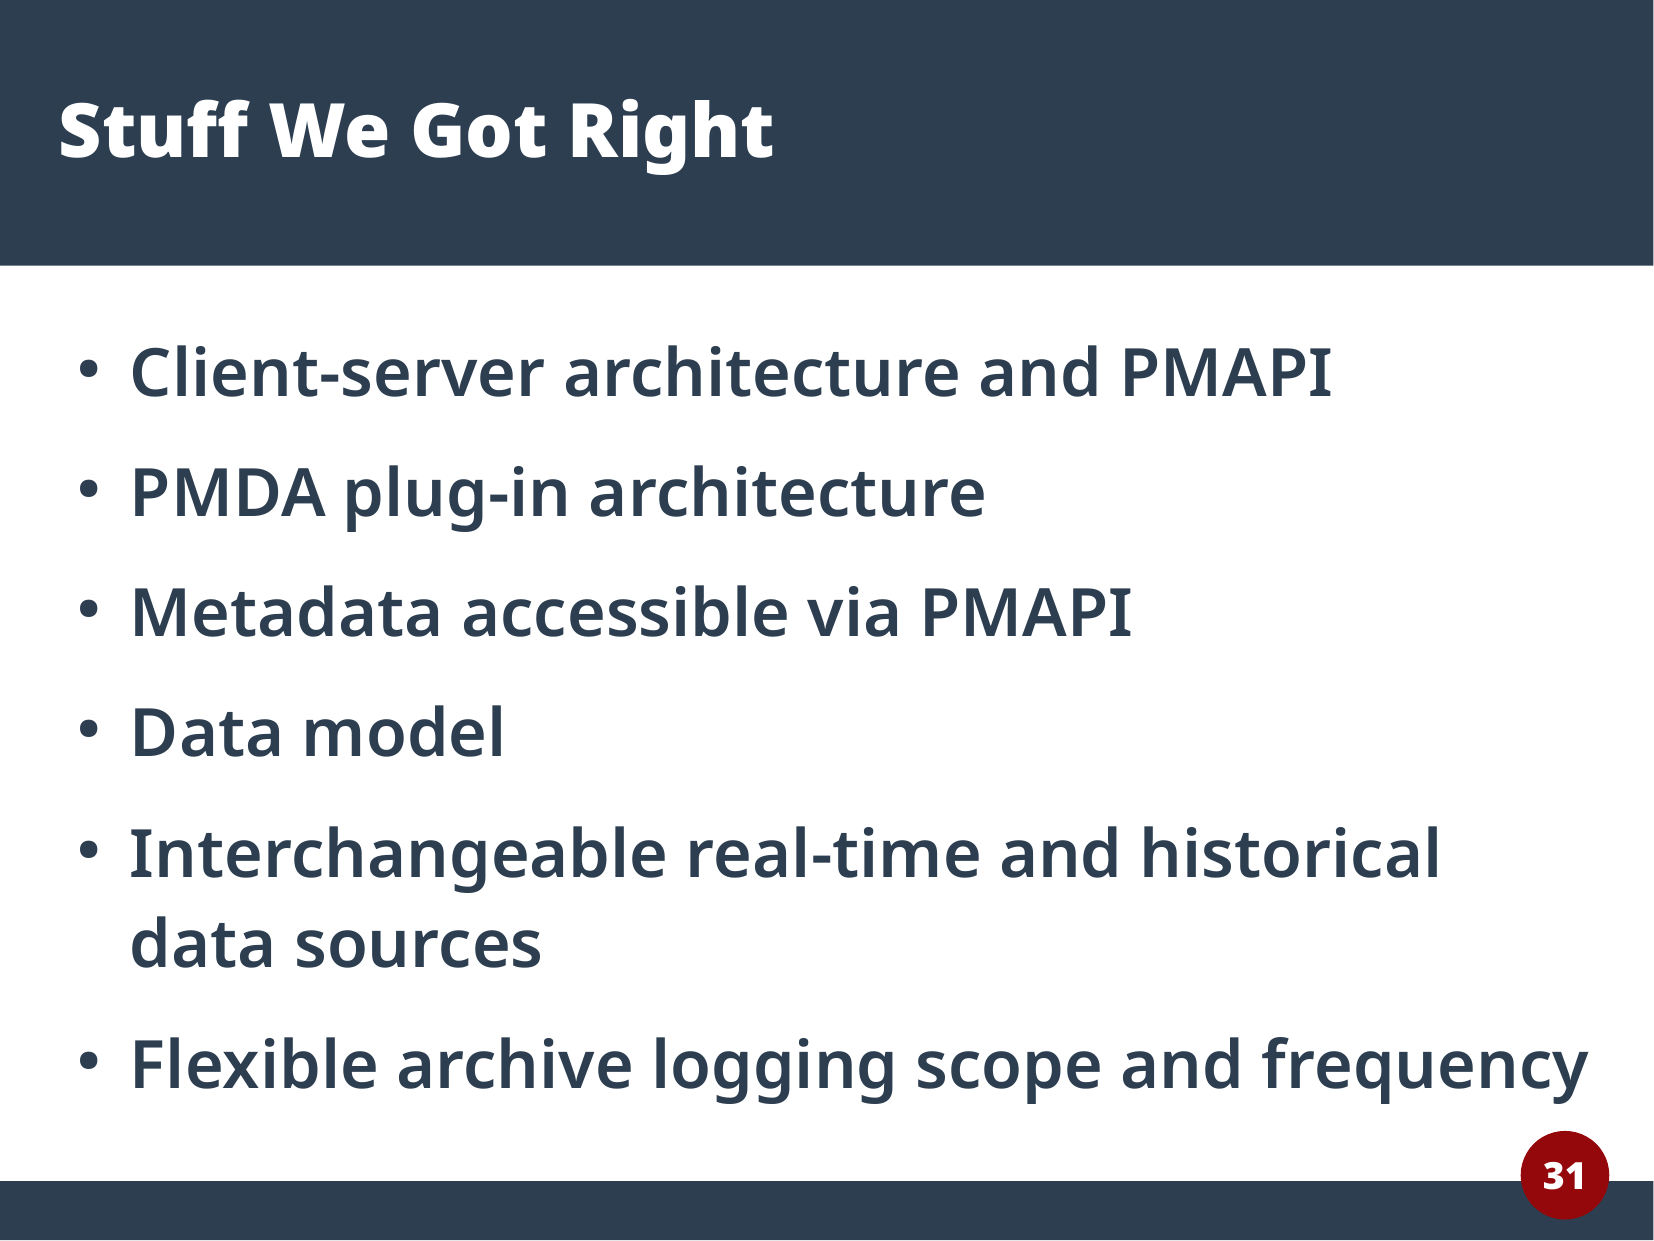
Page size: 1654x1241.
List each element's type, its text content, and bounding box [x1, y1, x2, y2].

title Stuff We Got Right [59, 49, 1595, 207]
list Client-server architecture and PMAPI PMDA plug-in architecture Metadata accessible via PMAPI Data model Interchangeable real-time and historical data sources Flexible archive logging scope and frequency [59, 324, 1595, 1152]
